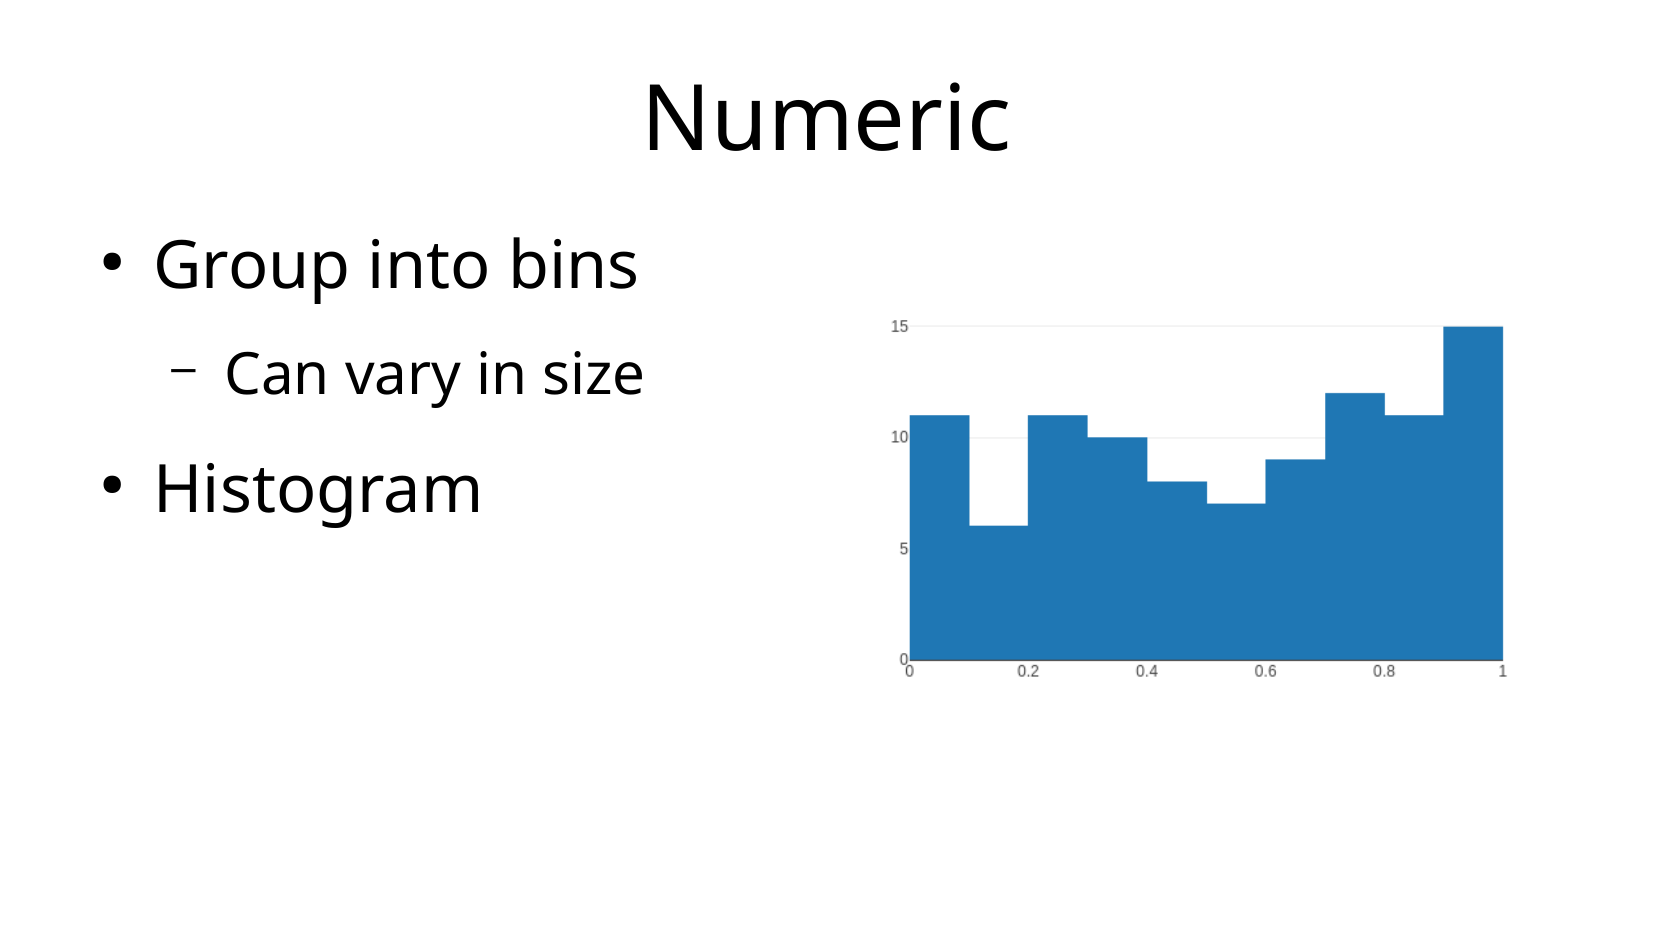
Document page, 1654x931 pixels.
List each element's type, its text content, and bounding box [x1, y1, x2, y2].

list Group into bins Can vary in size Histogram [82, 217, 809, 758]
title Numeric [82, 37, 1571, 193]
picture [845, 254, 1572, 721]
